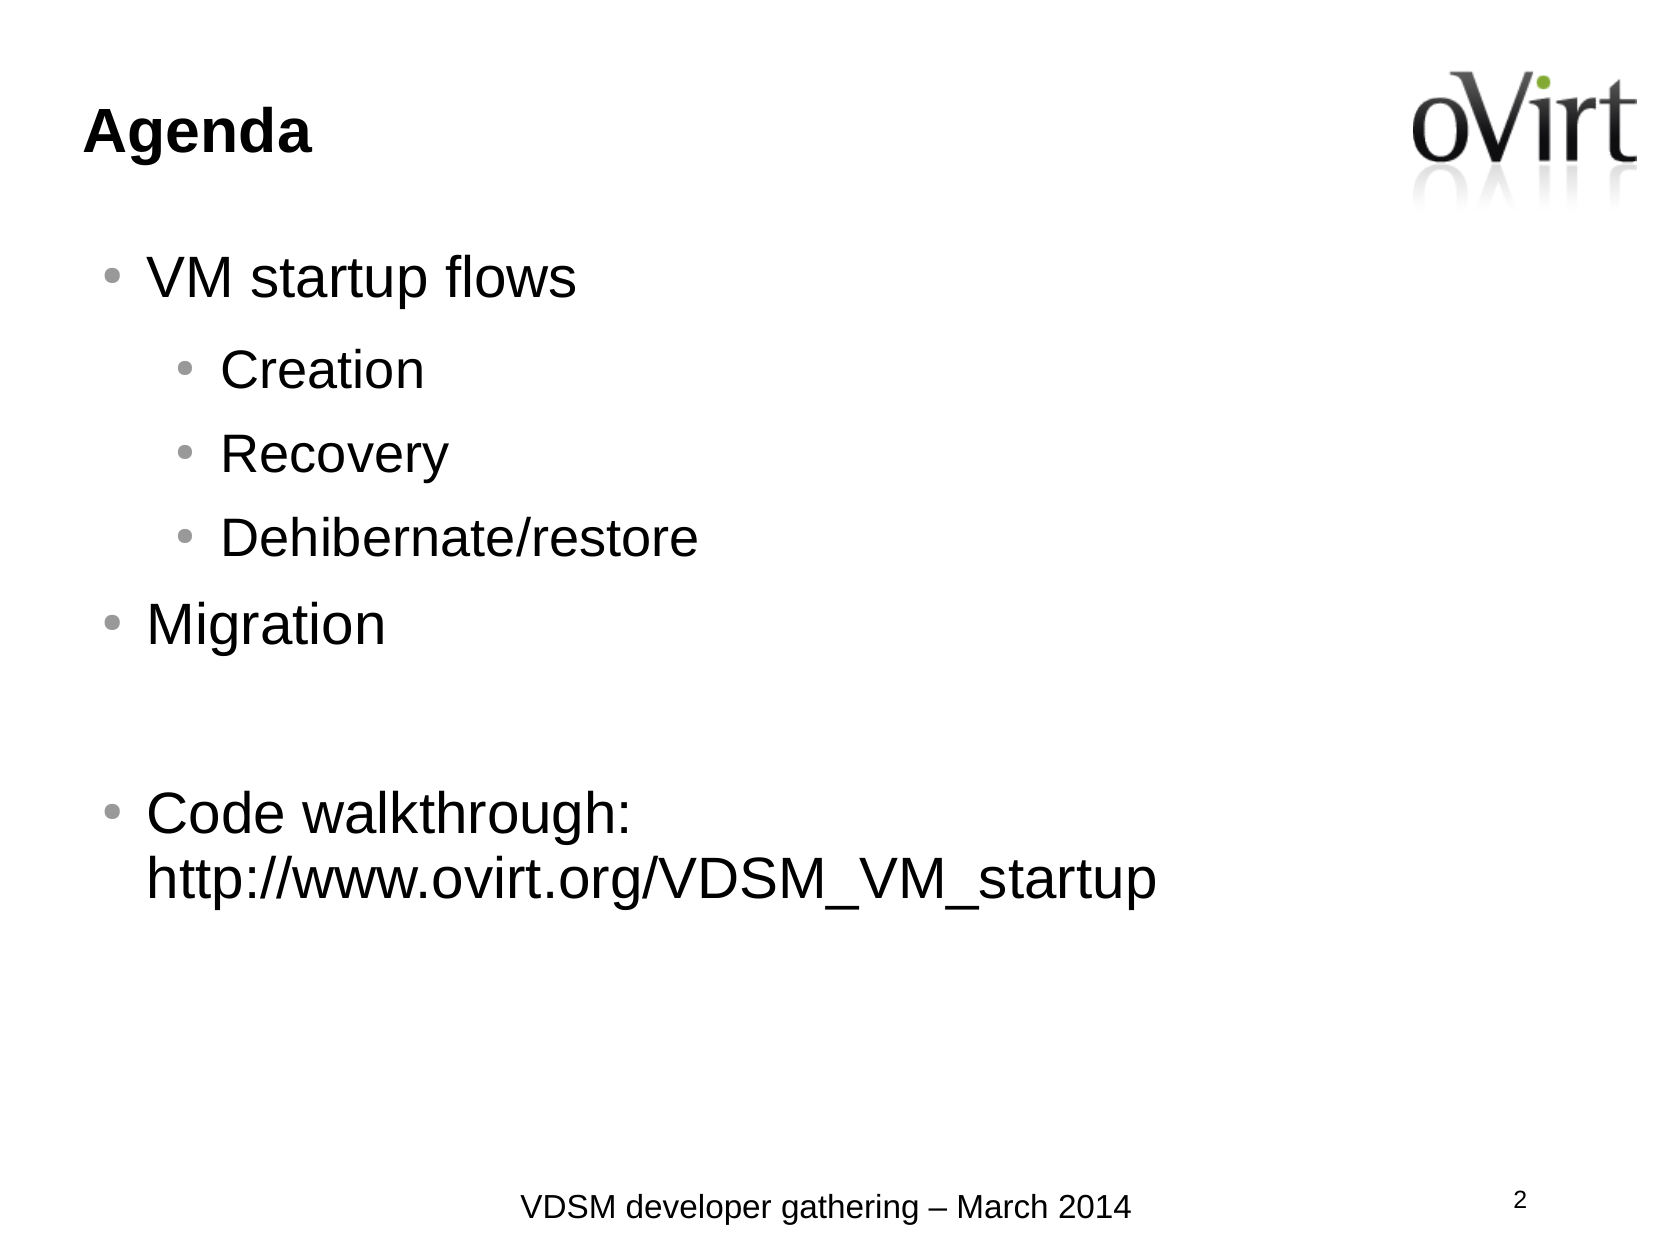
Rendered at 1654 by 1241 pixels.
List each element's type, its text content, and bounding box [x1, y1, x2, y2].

picture [1571, 63, 1637, 212]
list VM startup flows Creation Recovery Dehibernate/restore Migration Code walkthrough: http://www.ovirt.org/VDSM_VM_startup [86, 244, 1576, 1039]
title Agenda [82, 37, 1571, 226]
